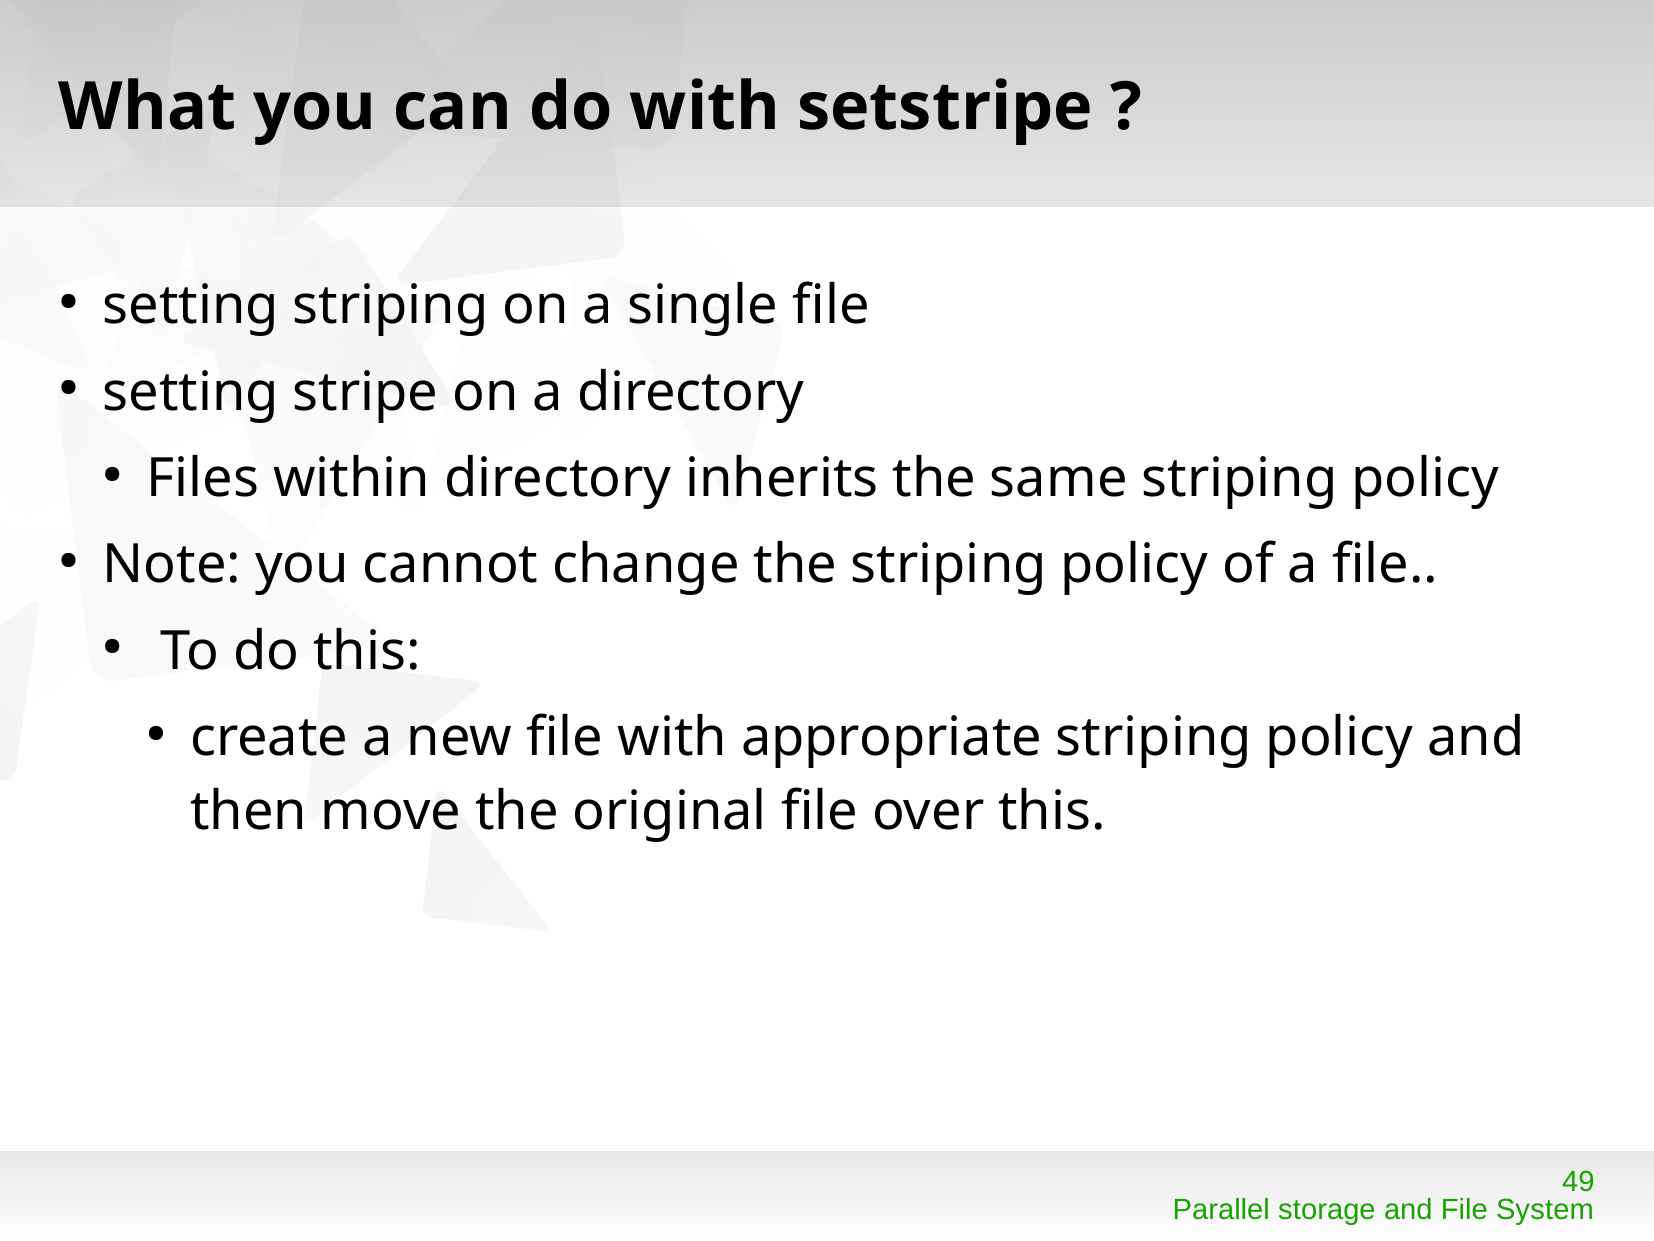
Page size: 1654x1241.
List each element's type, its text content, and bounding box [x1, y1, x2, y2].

list setting striping on a single file setting stripe on a directory Files within directory inherits the same striping policy Note: you cannot change the striping policy of a file.. To do this: create a new file with appropriate striping policy and then move the original file over this. [59, 265, 1595, 986]
picture [0, 0, 783, 931]
title What you can do with setstripe ? [59, 29, 1595, 178]
